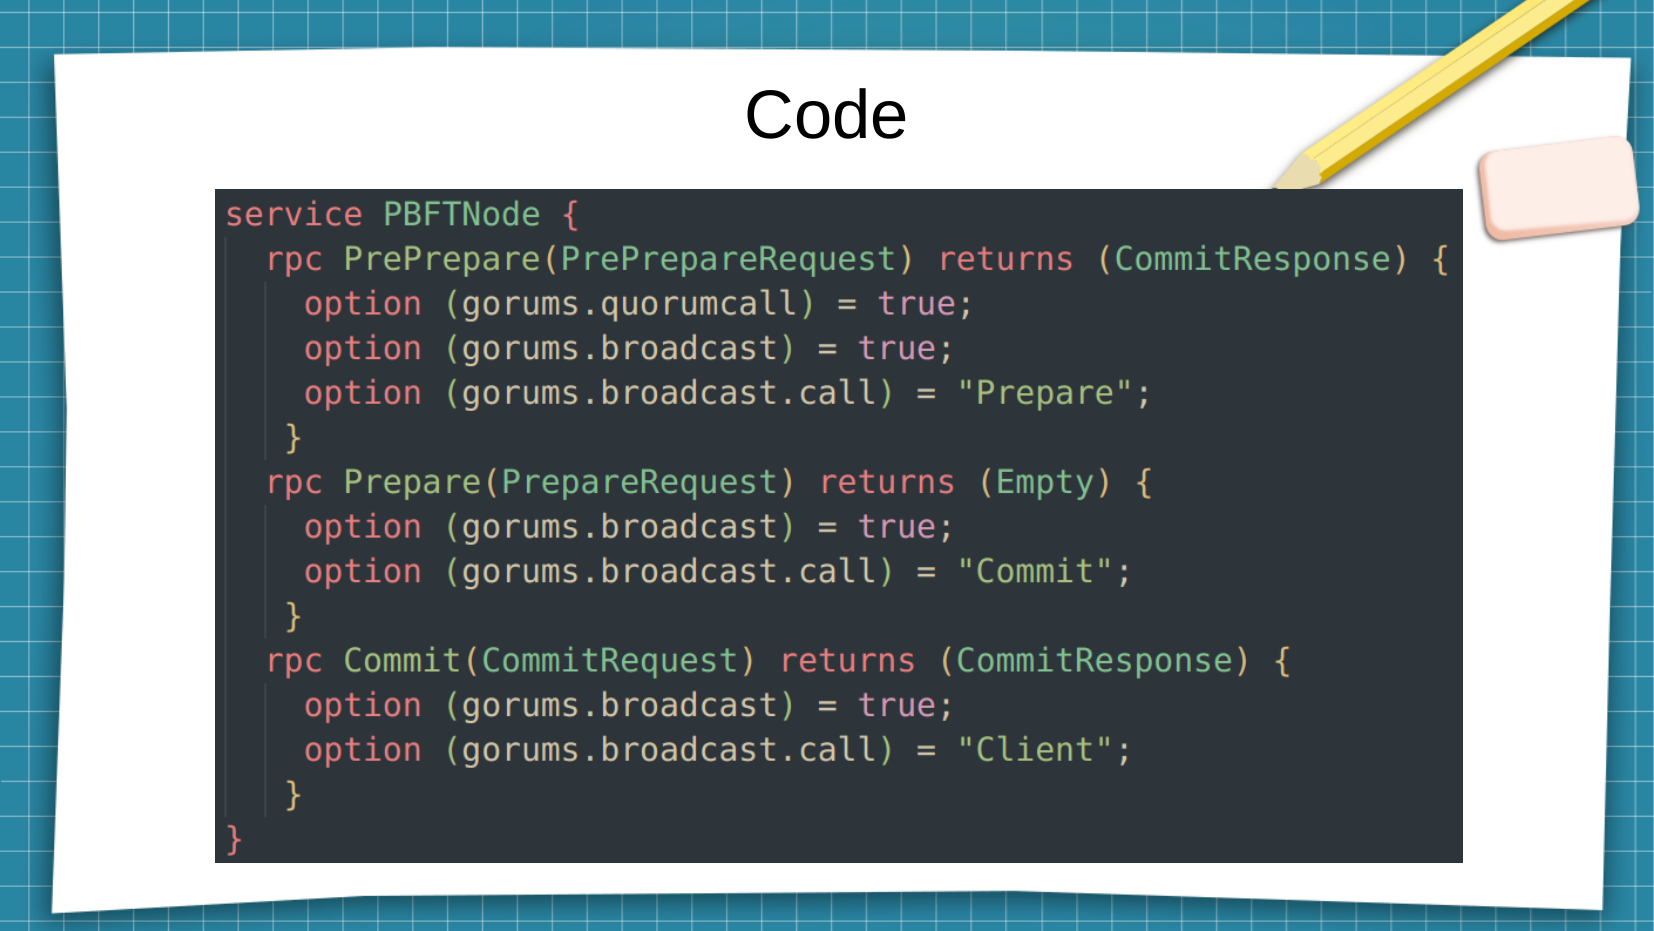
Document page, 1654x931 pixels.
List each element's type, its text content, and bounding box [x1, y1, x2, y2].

picture [0, 0, 1654, 931]
title Code [82, 37, 1571, 193]
